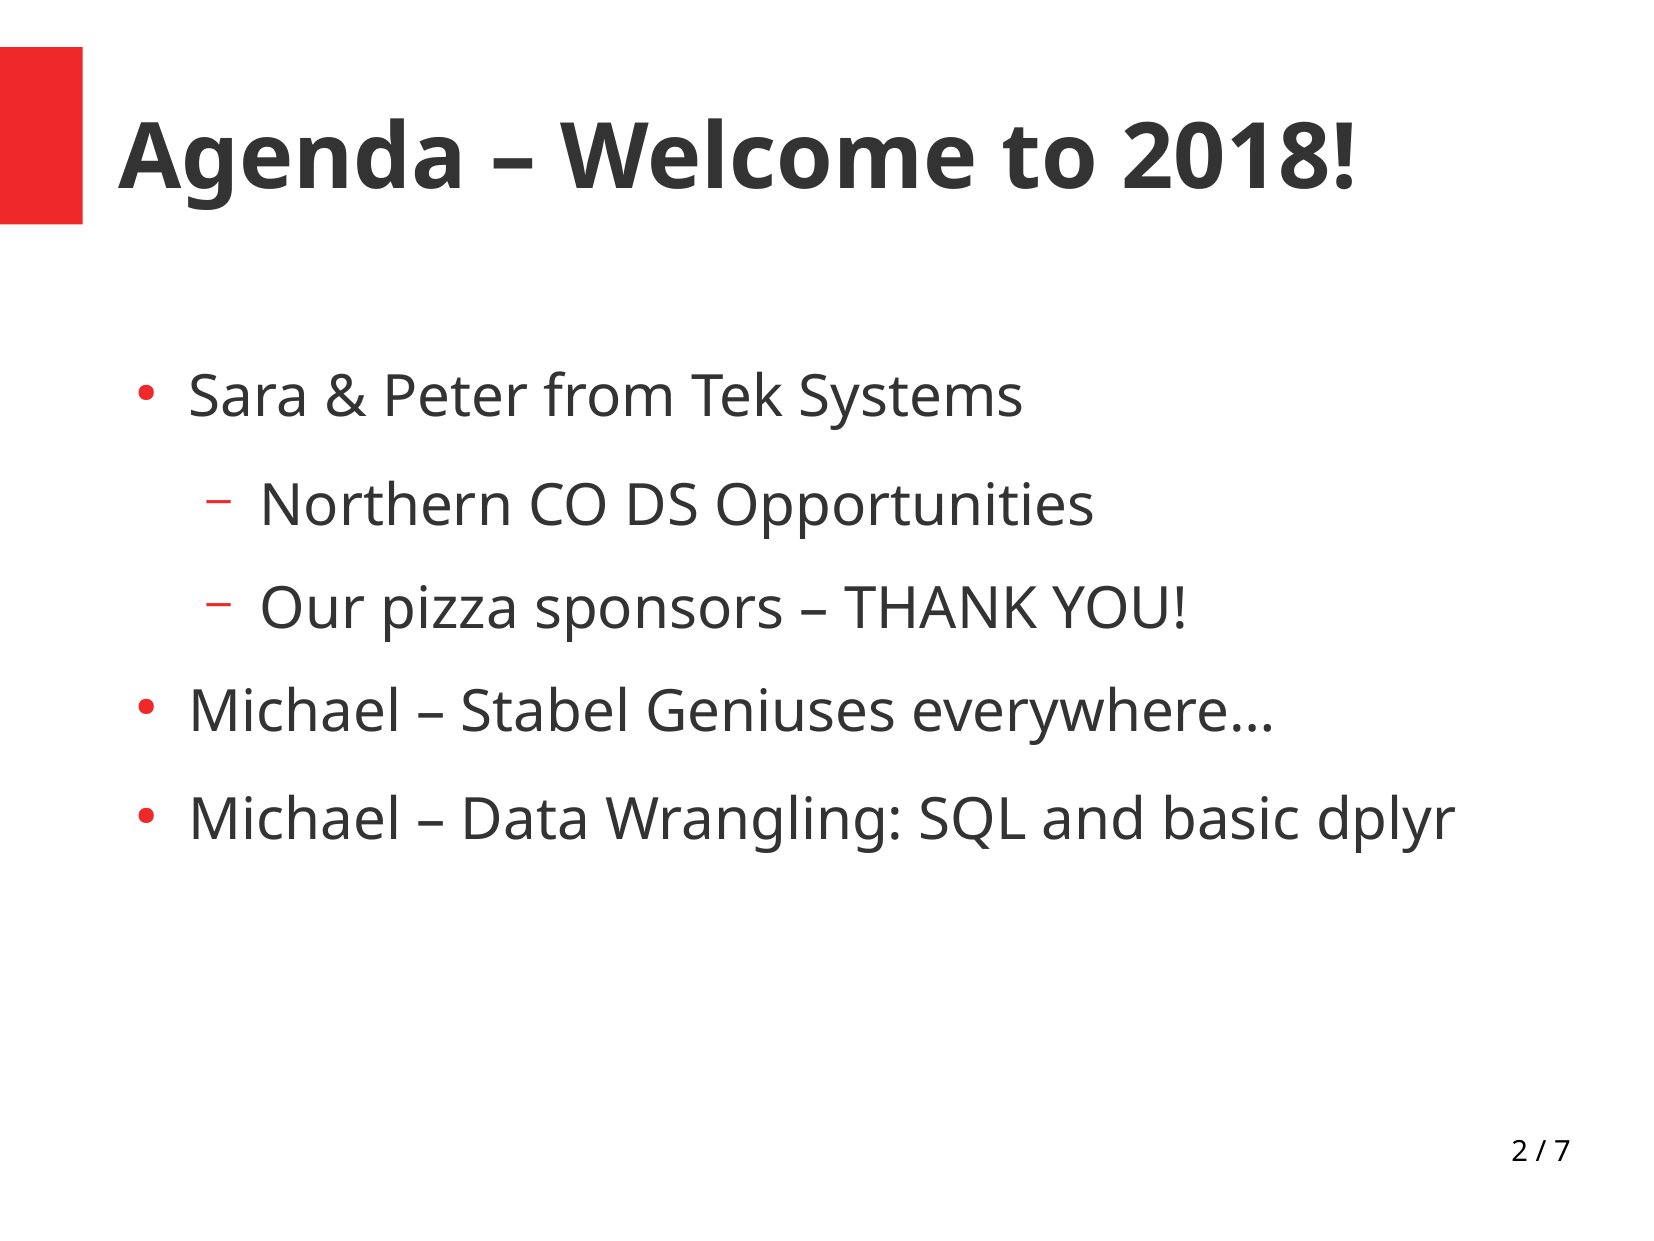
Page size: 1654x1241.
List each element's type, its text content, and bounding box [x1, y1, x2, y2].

list Sara & Peter from Tek Systems Northern CO DS Opportunities Our pizza sponsors – THANK YOU! Michael – Stabel Geniuses everywhere… Michael – Data Wrangling: SQL and basic dplyr [118, 354, 1583, 1074]
title Agenda – Welcome to 2018! [118, 49, 1571, 257]
